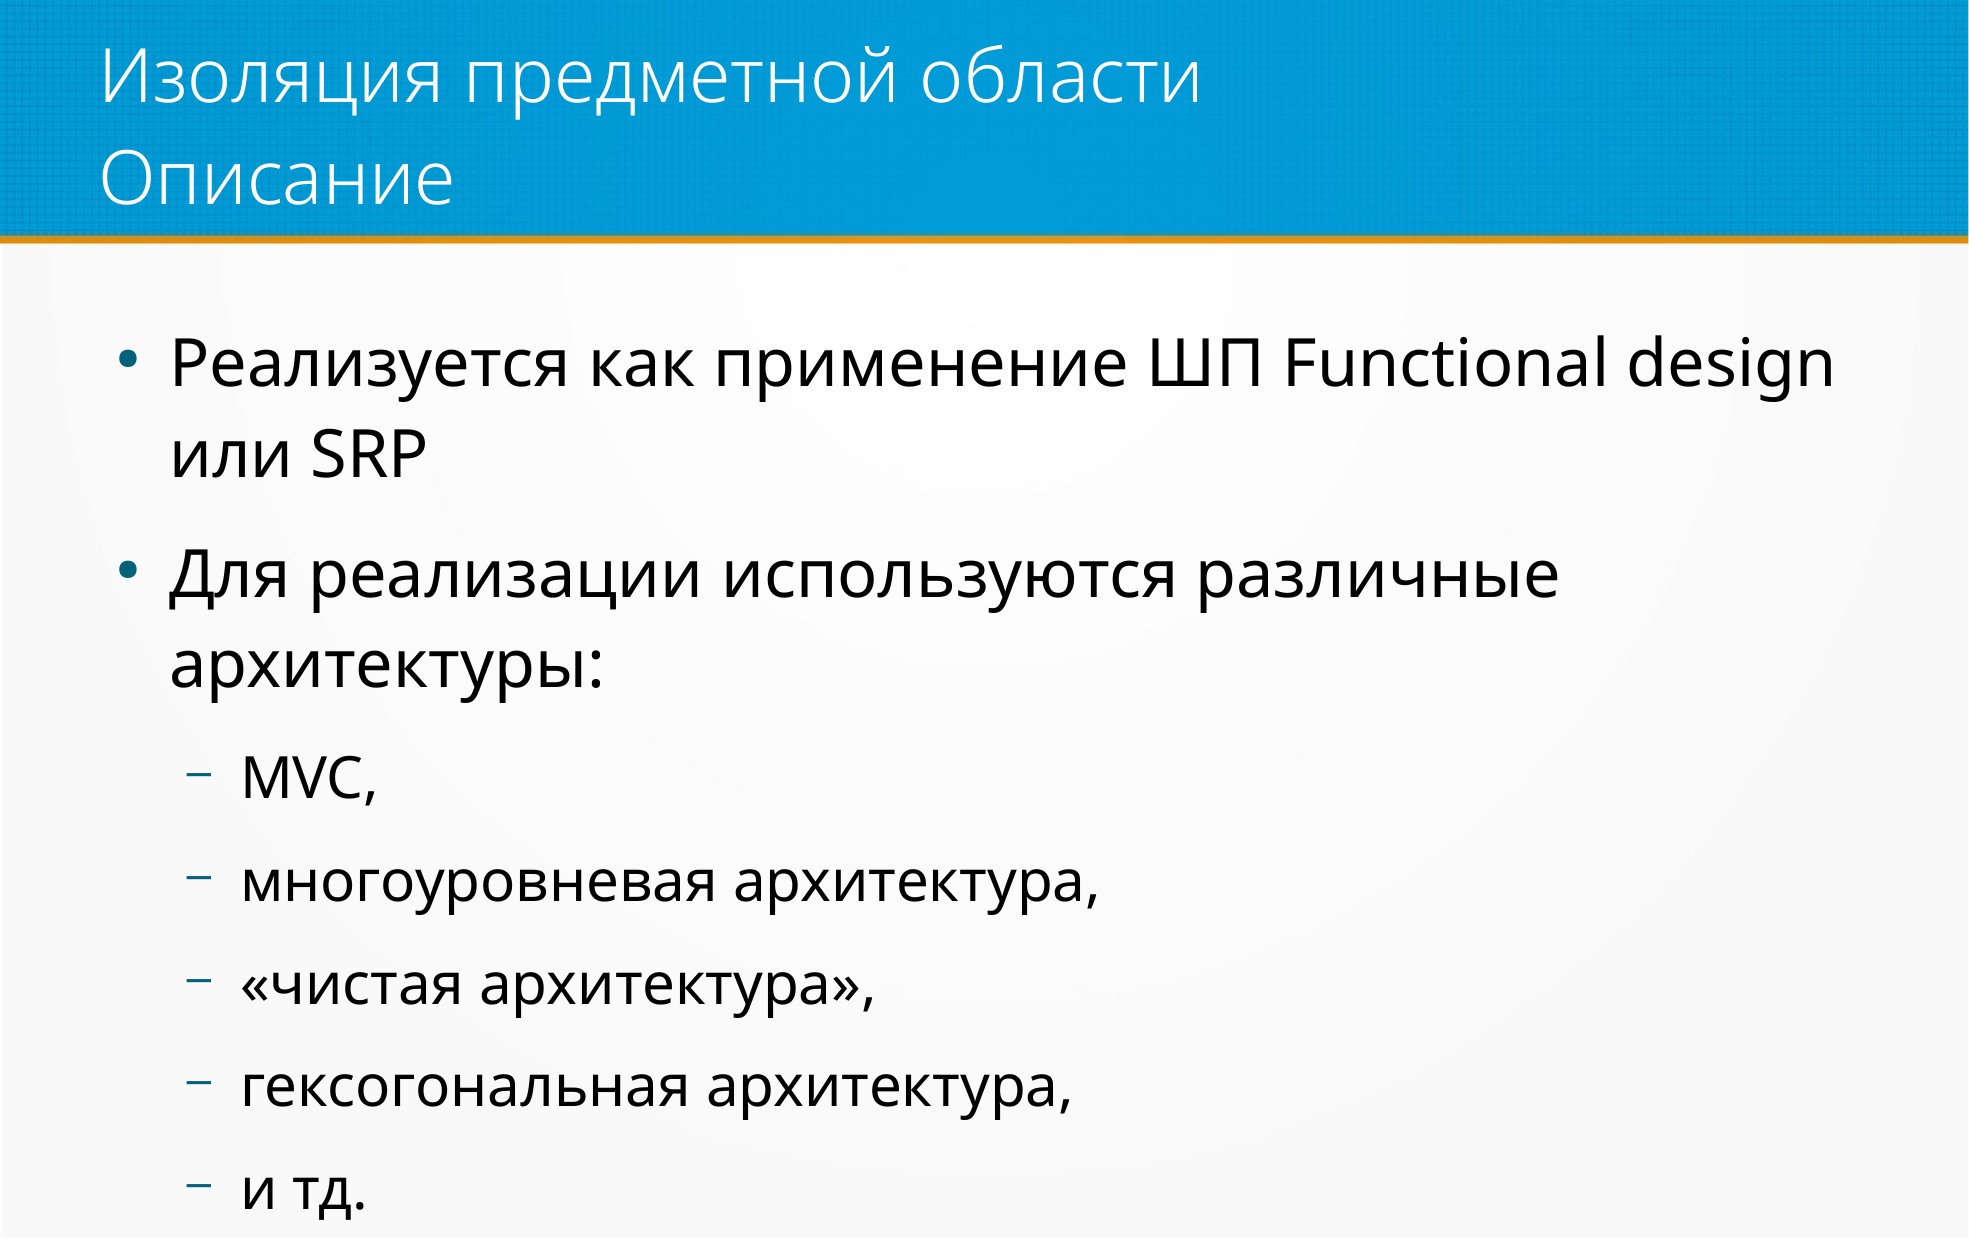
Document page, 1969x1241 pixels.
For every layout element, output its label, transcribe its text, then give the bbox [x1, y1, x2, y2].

list Реализуется как применение ШП Functional design или SRP Для реализации используются различные архитектуры: MVC, многоуровневая архитектура, «чистая архитектура», гексогональная архитектура, и тд. [98, 315, 1969, 1241]
title Изоляция предметной области Описание [98, 19, 1870, 227]
picture [0, 233, 1969, 1241]
